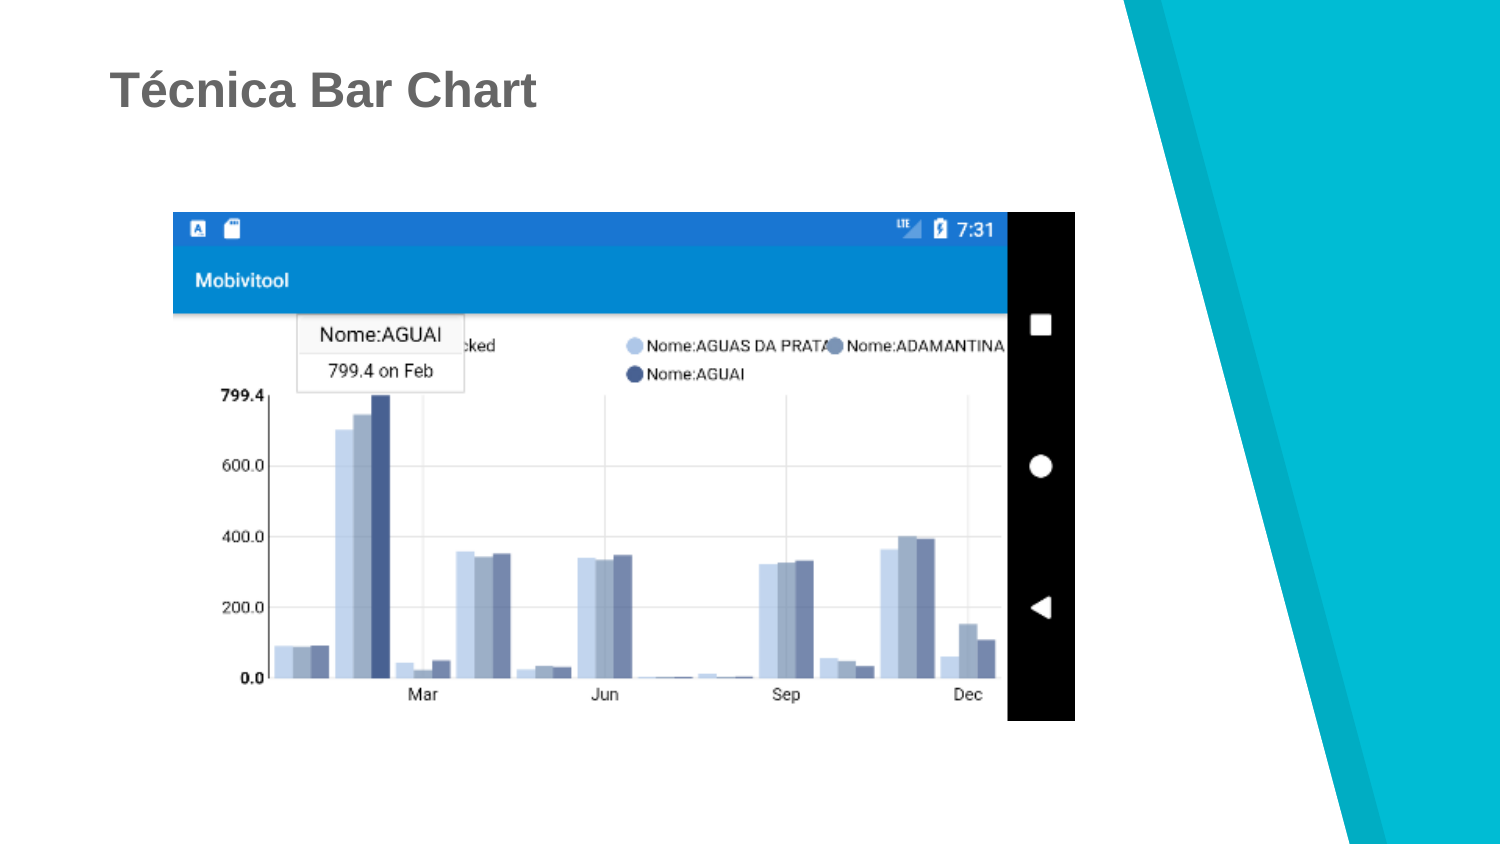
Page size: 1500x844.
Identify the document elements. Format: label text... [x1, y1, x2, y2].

picture [173, 212, 1075, 721]
subtitle Técnica Bar Chart [94, 42, 1394, 106]
list [47, 106, 1398, 792]
